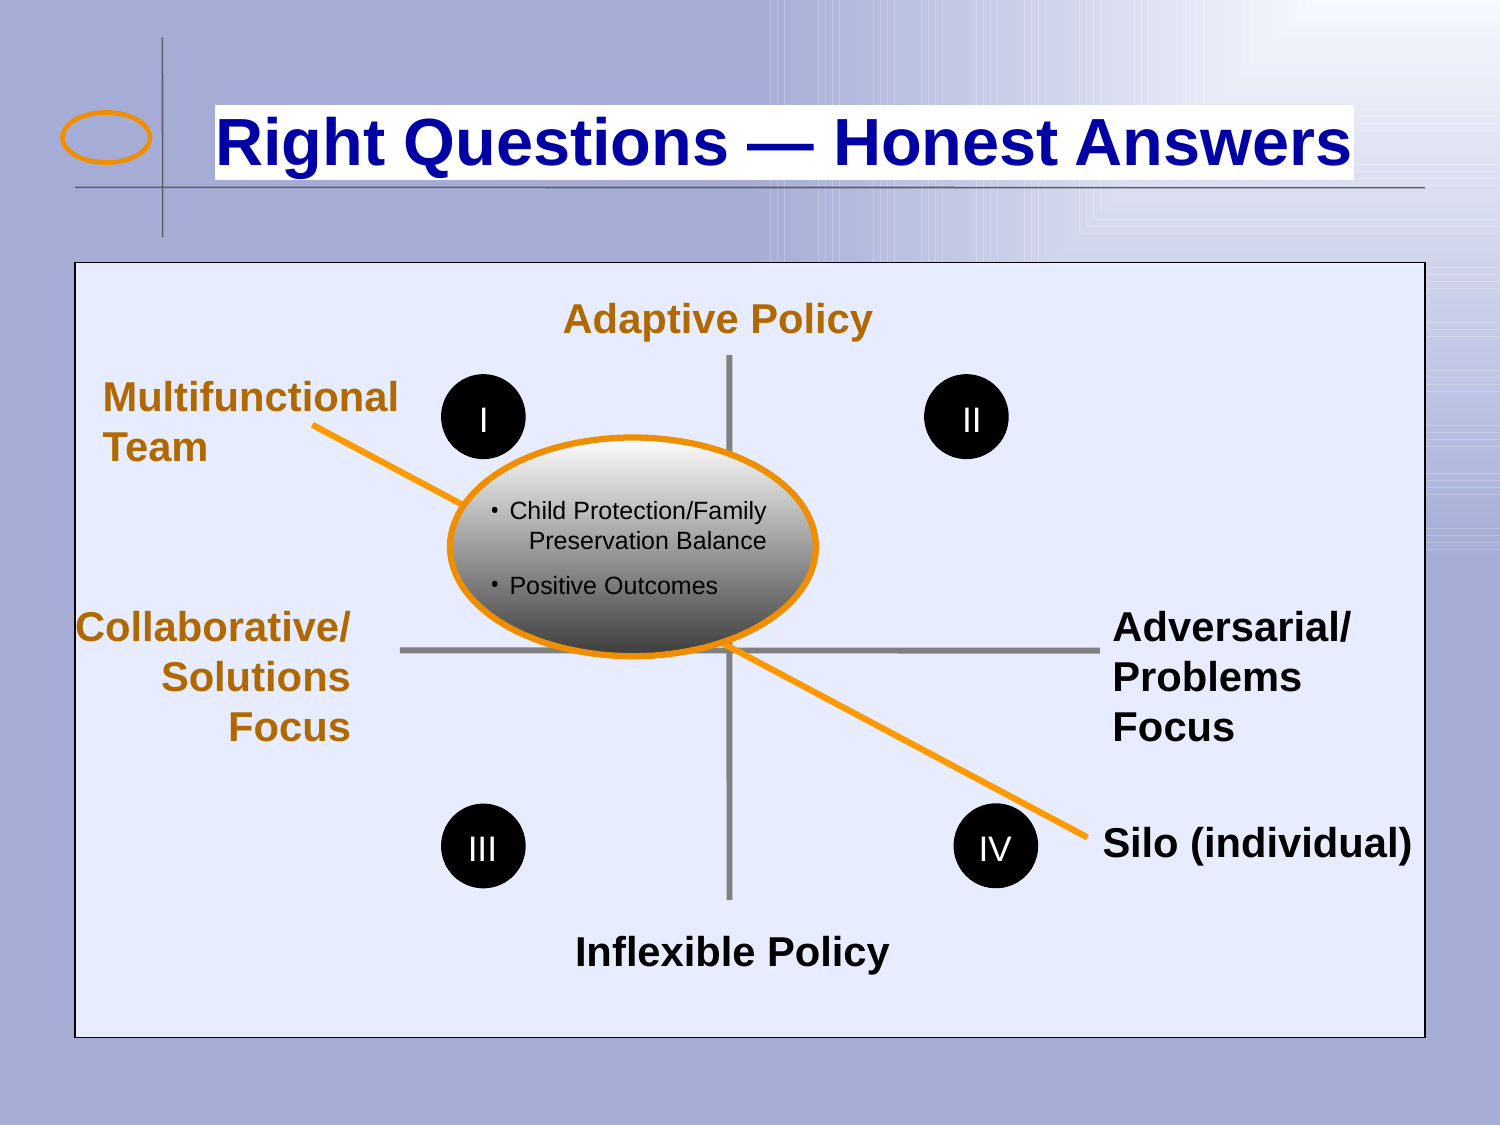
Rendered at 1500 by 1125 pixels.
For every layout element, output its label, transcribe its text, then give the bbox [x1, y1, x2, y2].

text_box II [962, 397, 982, 439]
text_box Adaptive Policy [562, 292, 962, 342]
text_box Adversarial/ Problems Focus [1112, 600, 1425, 750]
title Right Questions — Honest Answers [200, 45, 1426, 233]
text_box [75, 262, 1425, 1037]
text_box Multifunctional Team [87, 362, 438, 478]
text_box Inflexible Policy [575, 925, 963, 975]
text_box IV [979, 826, 1012, 868]
text_box III [468, 826, 497, 869]
text_box Collaborative/ Solutions Focus [75, 600, 388, 750]
text_box Silo (individual) [1087, 808, 1428, 874]
text_box I [479, 397, 489, 439]
text_box Child Protection/Family Preservation Balance Positive Outcomes [475, 487, 795, 608]
